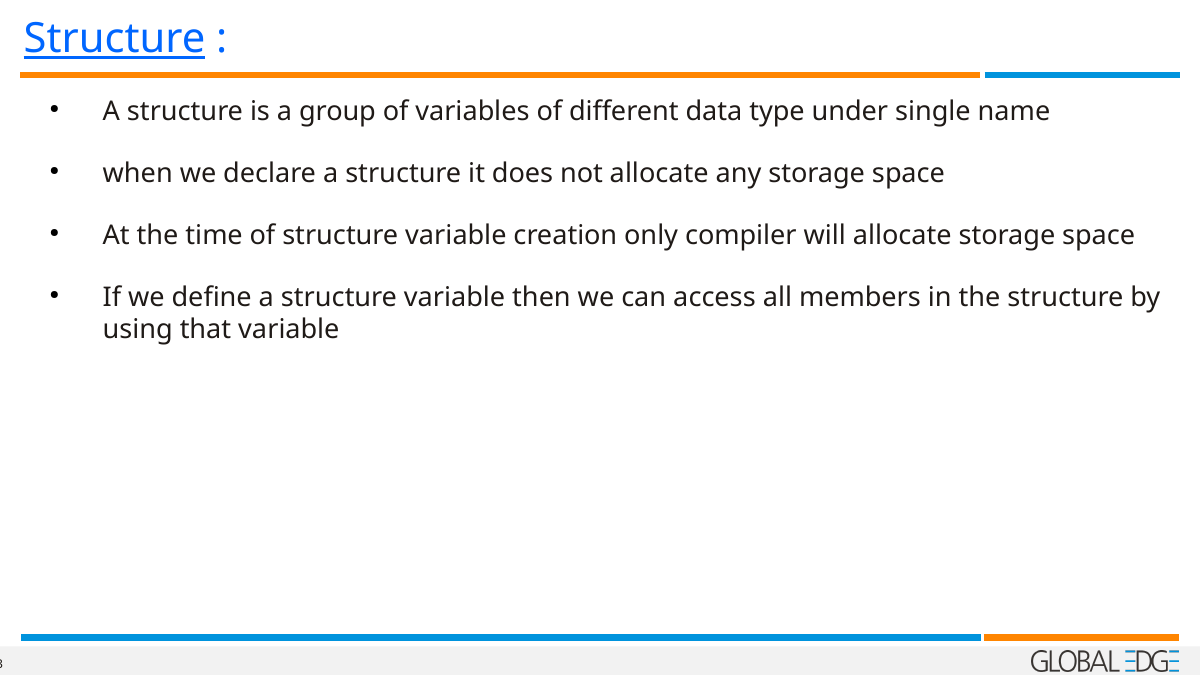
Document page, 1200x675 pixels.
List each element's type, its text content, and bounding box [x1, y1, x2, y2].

picture [1031, 650, 1179, 672]
title Structure : [12, 9, 1088, 63]
list A structure is a group of variables of different data type under single name when we declare a structure it does not allocate any storage space At the time of structure variable creation only compiler will allocate storage space If we define a structure variable then we can access all members in the structure by using that variable [20, 87, 1179, 628]
